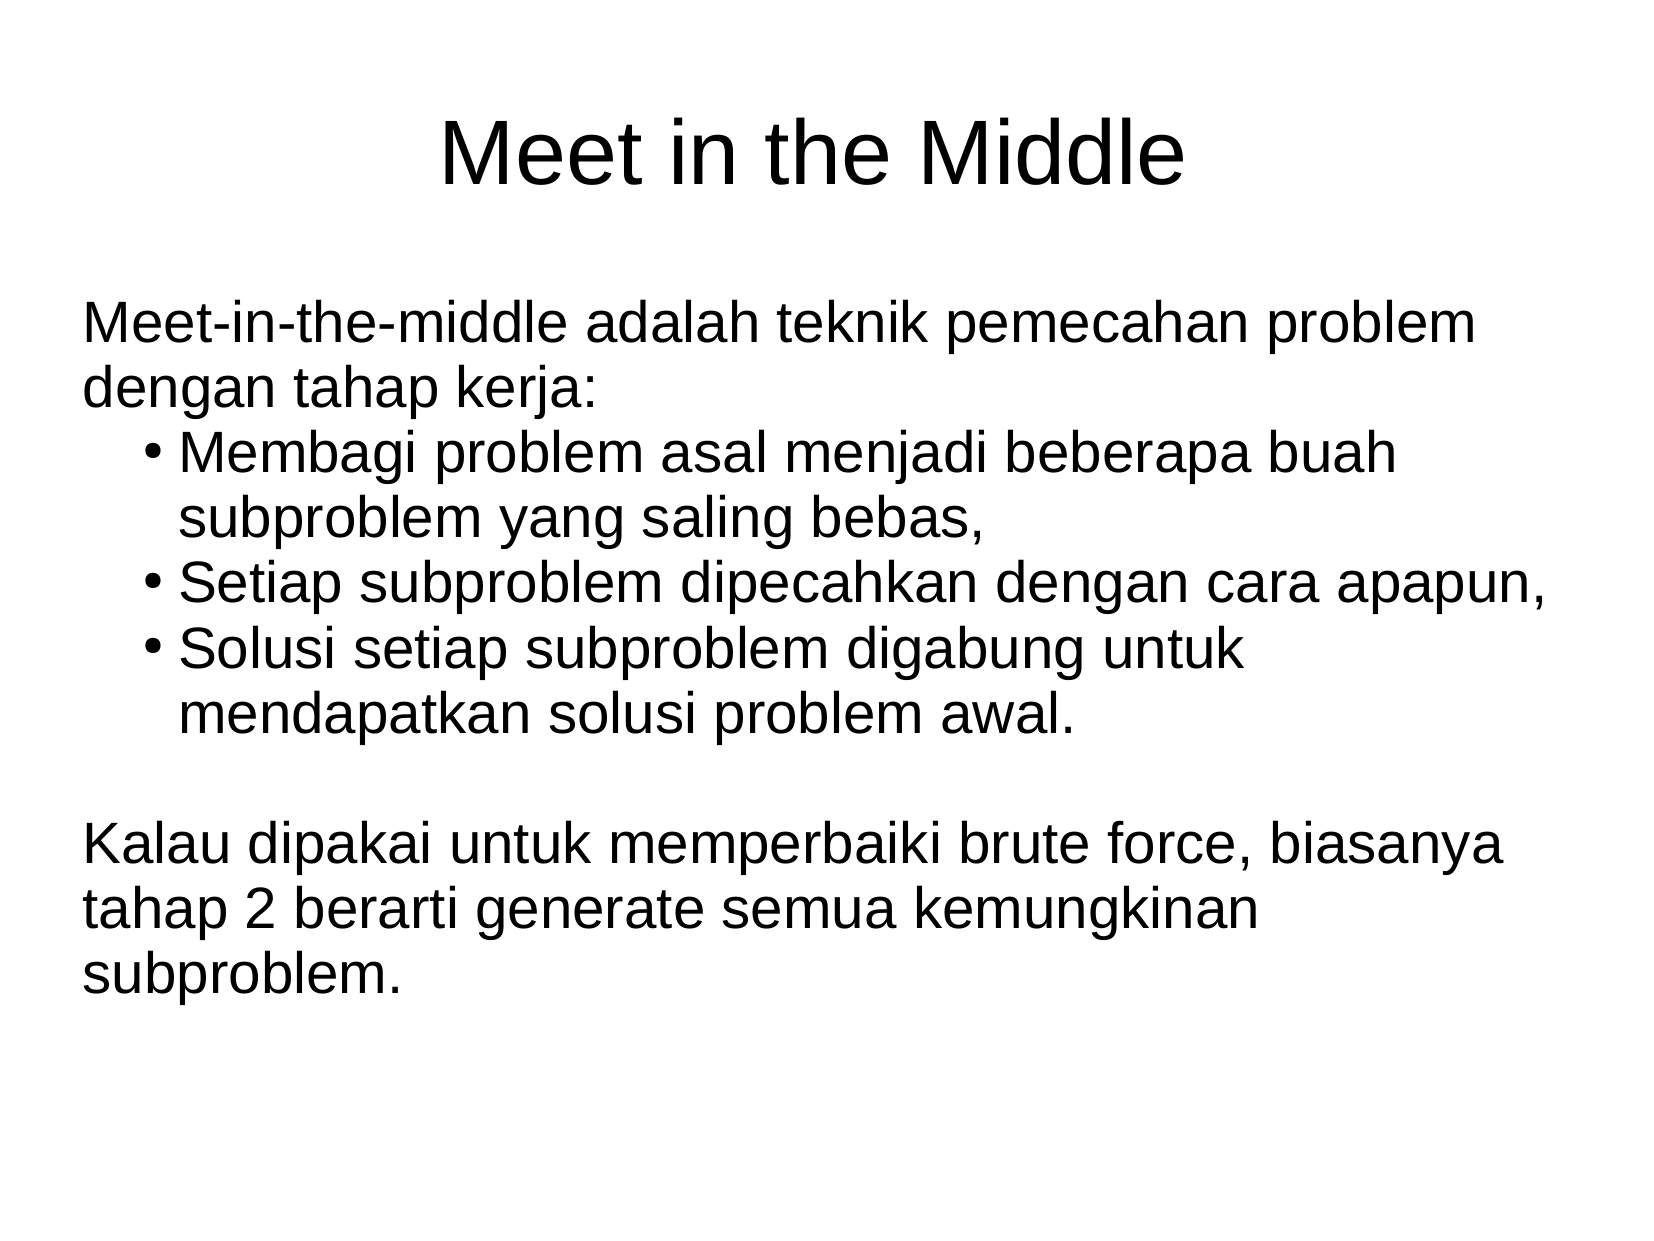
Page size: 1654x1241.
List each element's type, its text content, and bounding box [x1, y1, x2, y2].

title Meet in the Middle [82, 49, 1571, 257]
subtitle Meet-in-the-middle adalah teknik pemecahan problem dengan tahap kerja: Membagi problem asal menjadi beberapa buah subproblem yang saling bebas, Setiap subproblem dipecahkan dengan cara apapun, Solusi setiap subproblem digabung untuk mendapatkan solusi problem awal. Kalau dipakai untuk memperbaiki brute force, biasanya tahap 2 berarti generate semua kemungkinan subproblem. [82, 290, 1571, 1006]
